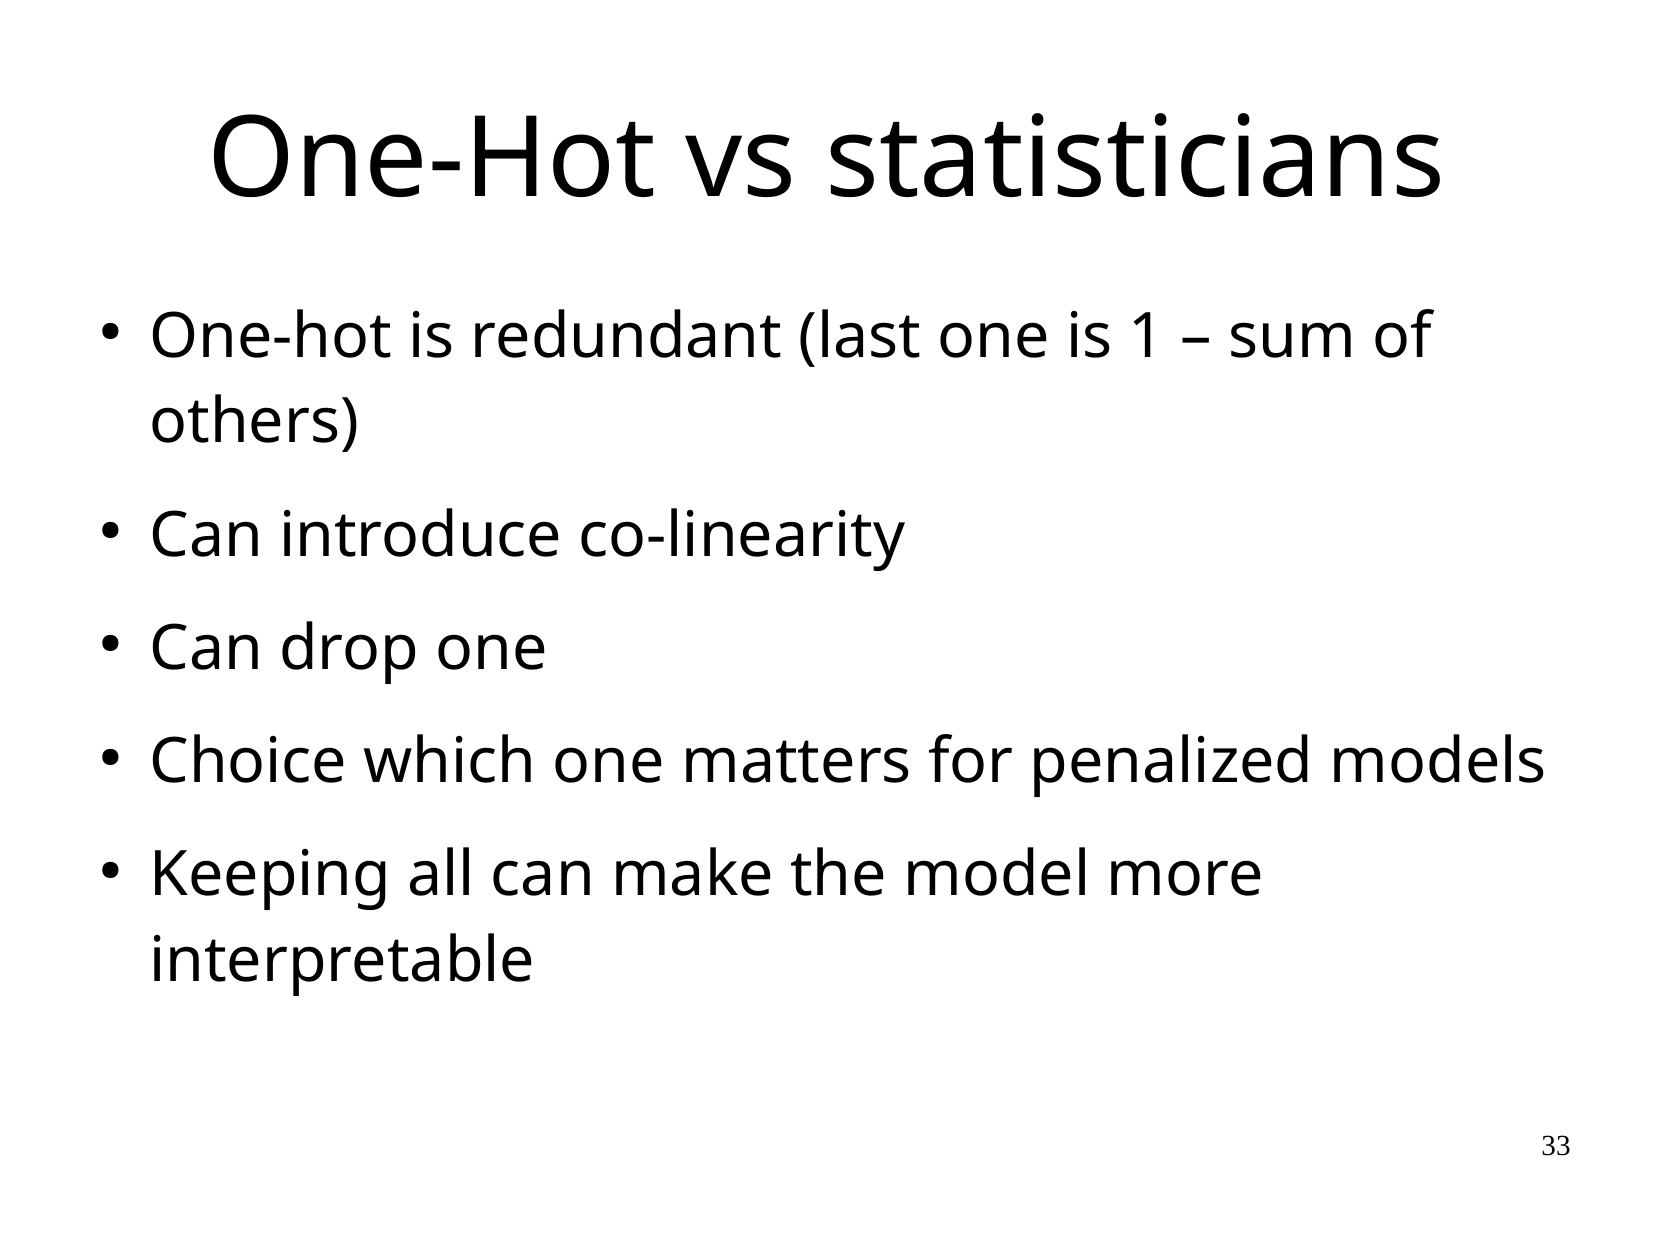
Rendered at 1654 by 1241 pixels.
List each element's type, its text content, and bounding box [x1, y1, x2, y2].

list One-hot is redundant (last one is 1 – sum of others) Can introduce co-linearity Can drop one Choice which one matters for penalized models Keeping all can make the model more interpretable [82, 290, 1571, 1010]
title One-Hot vs statisticians [82, 49, 1571, 257]
